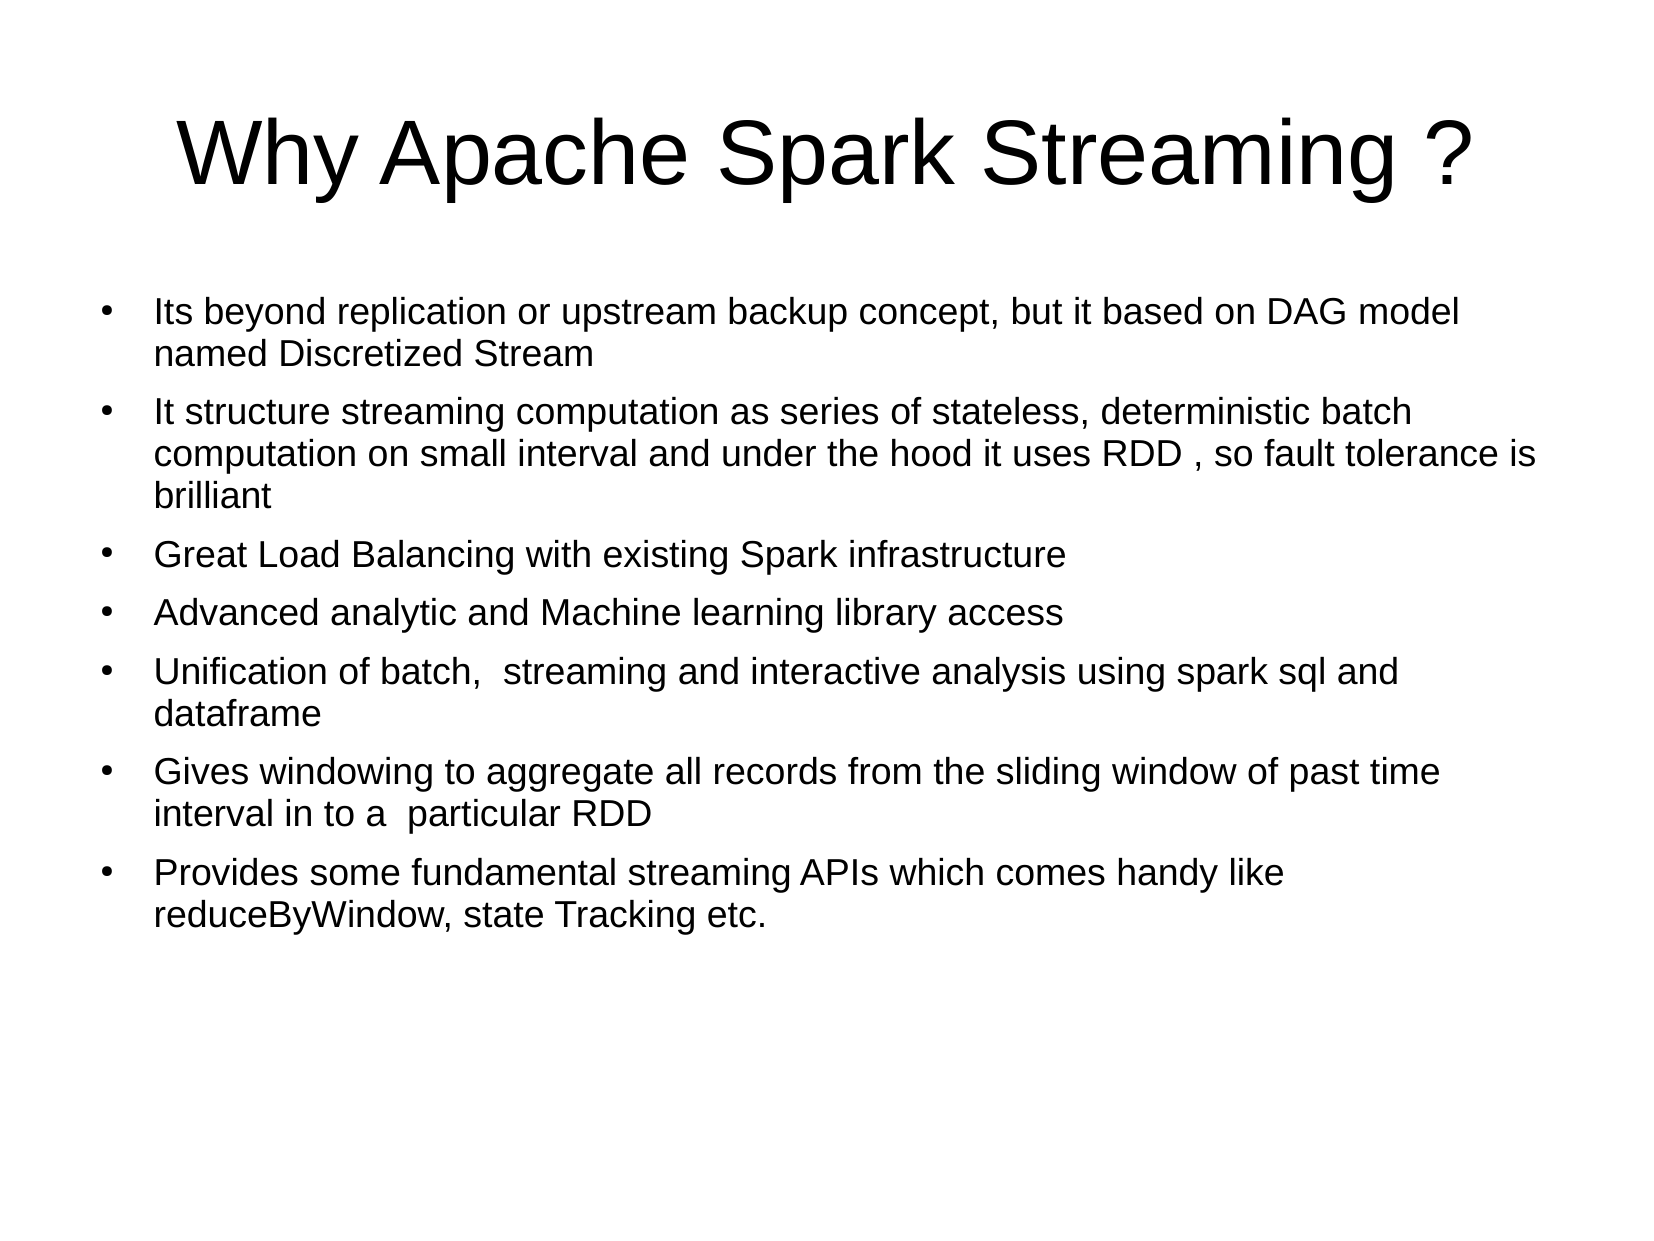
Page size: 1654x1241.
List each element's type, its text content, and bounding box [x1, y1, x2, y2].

title Why Apache Spark Streaming ? [82, 49, 1571, 257]
list Its beyond replication or upstream backup concept, but it based on DAG model named Discretized Stream It structure streaming computation as series of stateless, deterministic batch computation on small interval and under the hood it uses RDD , so fault tolerance is brilliant Great Load Balancing with existing Spark infrastructure Advanced analytic and Machine learning library access Unification of batch, streaming and interactive analysis using spark sql and dataframe Gives windowing to aggregate all records from the sliding window of past time interval in to a particular RDD Provides some fundamental streaming APIs which comes handy like reduceByWindow, state Tracking etc. [82, 290, 1571, 1010]
